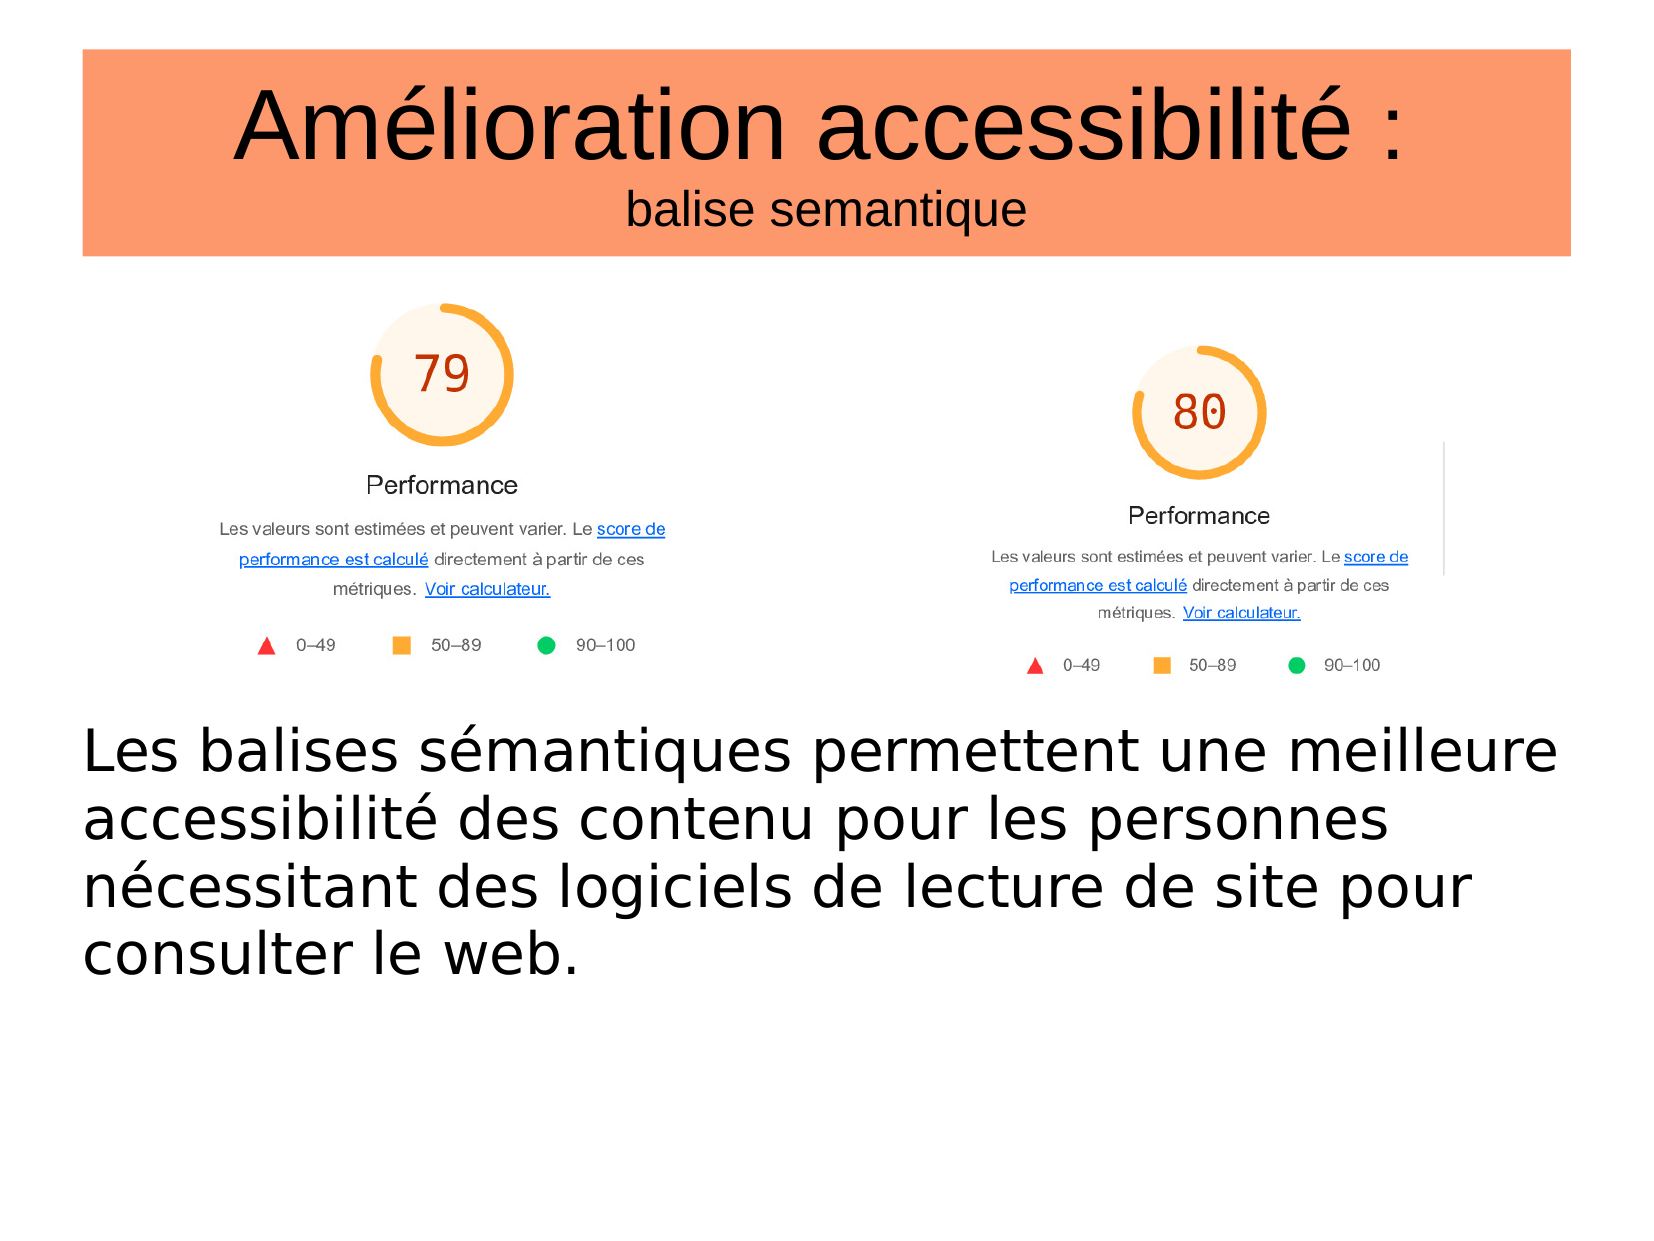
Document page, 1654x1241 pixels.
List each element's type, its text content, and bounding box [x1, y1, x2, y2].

picture [962, 290, 1454, 681]
picture [193, 290, 699, 681]
title Amélioration accessibilité : balise semantique [82, 49, 1571, 257]
list Les balises sémantiques permettent une meilleure accessibilité des contenu pour les personnes nécessitant des logiciels de lecture de site pour consulter le web. [82, 717, 1571, 1109]
